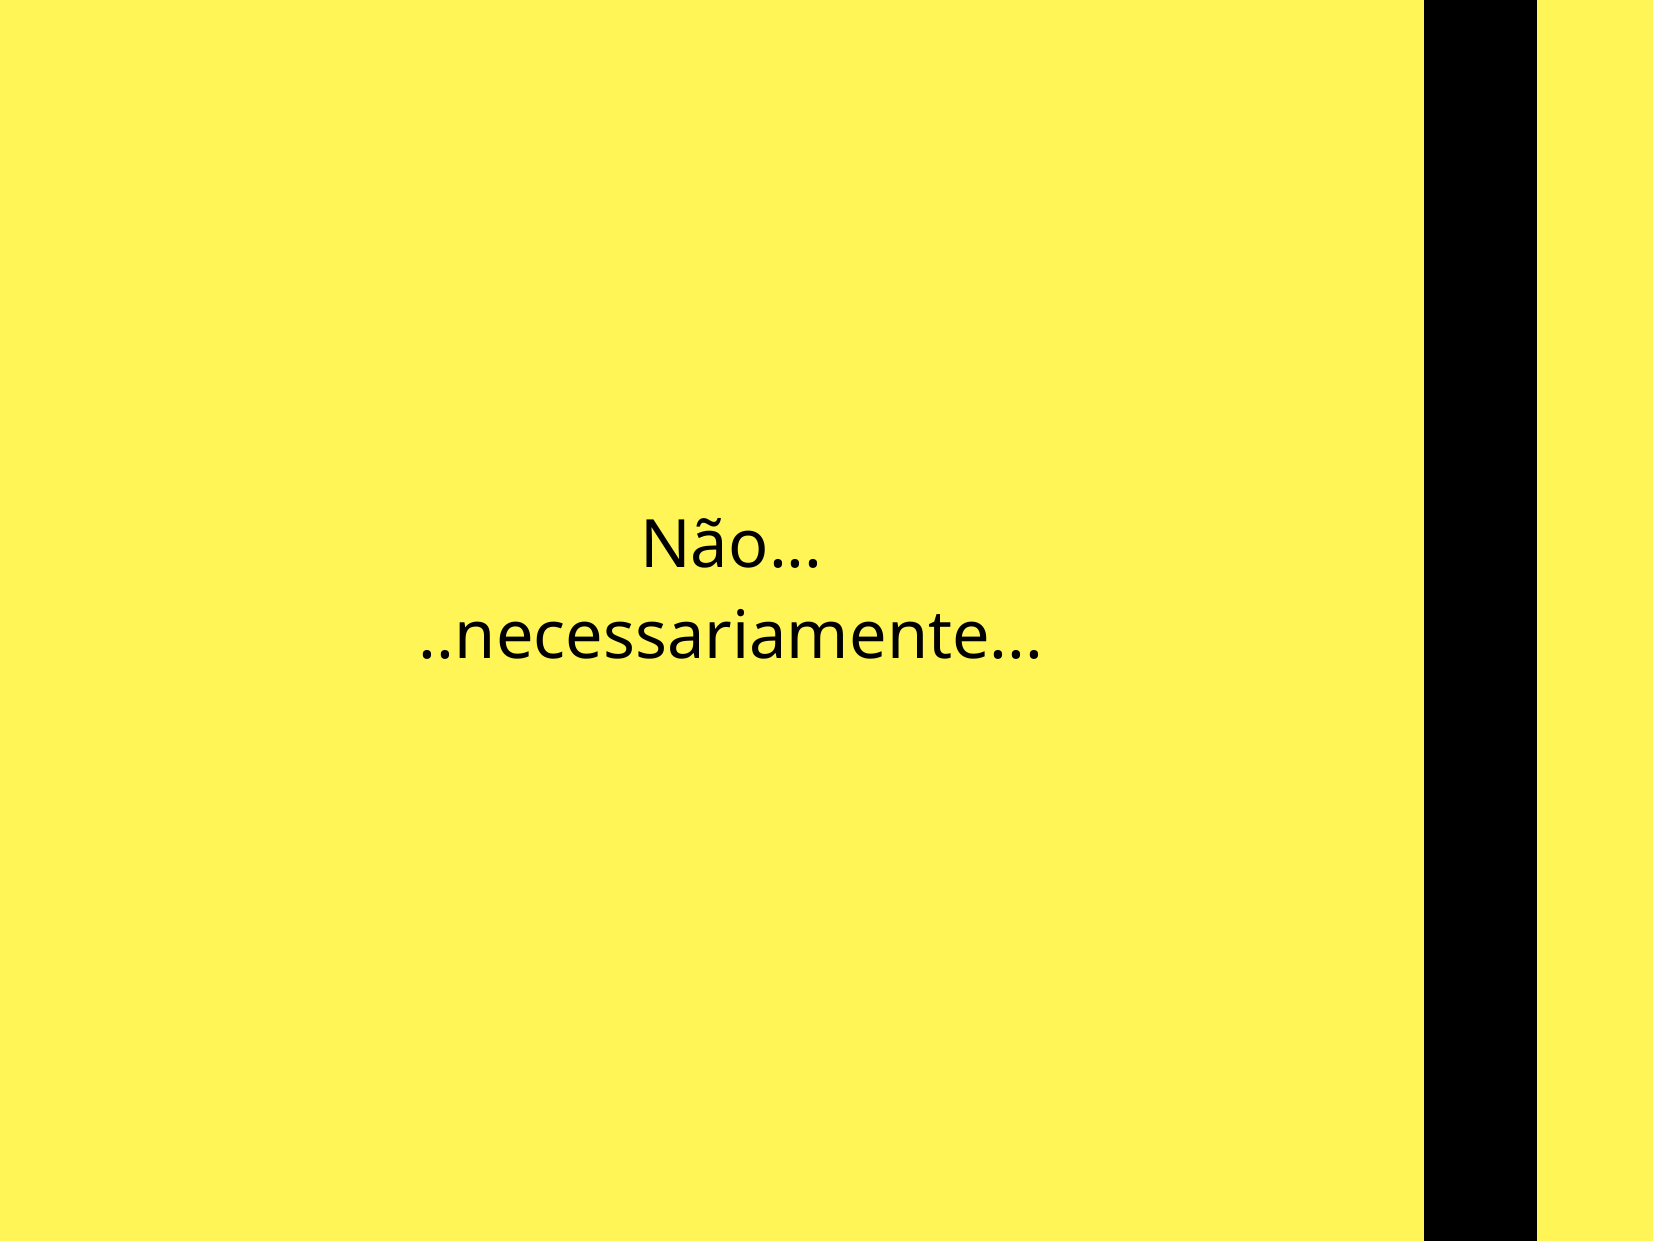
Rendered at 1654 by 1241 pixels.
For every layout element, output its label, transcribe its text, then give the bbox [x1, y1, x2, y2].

picture [1537, 0, 1654, 1241]
picture [0, 0, 1424, 1241]
subtitle Não... ..necessariamente... [76, 178, 1388, 997]
